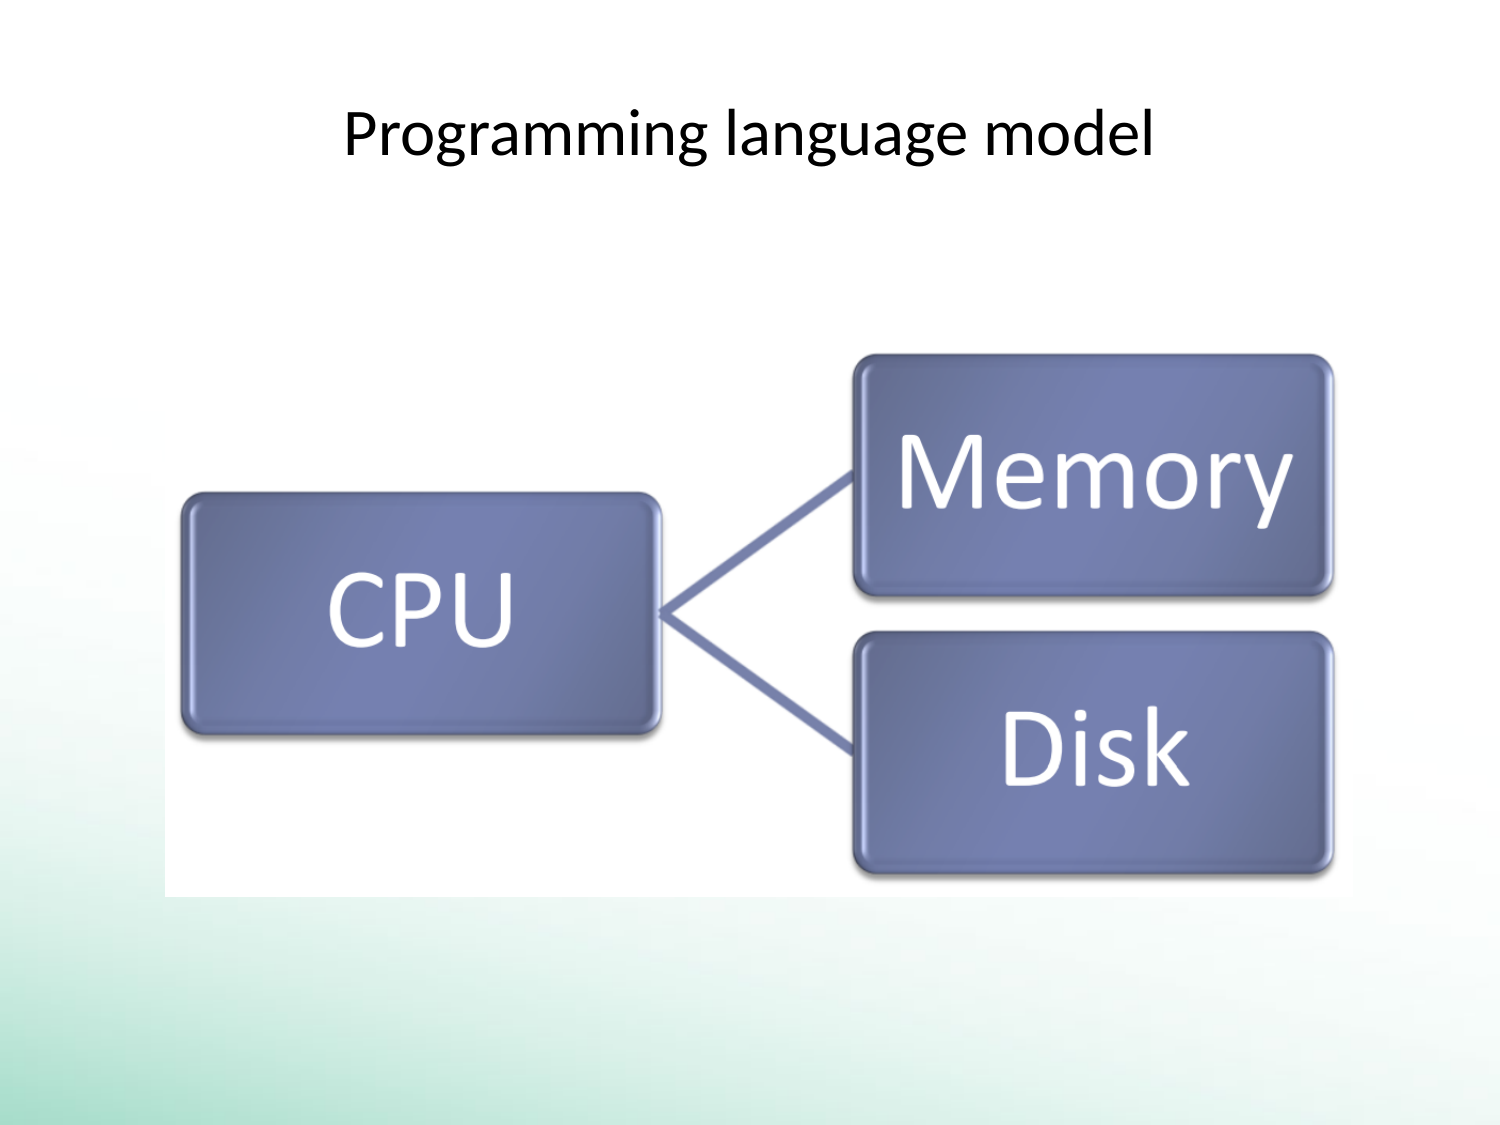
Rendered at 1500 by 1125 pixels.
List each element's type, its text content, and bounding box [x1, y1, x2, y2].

title Programming language model [75, 45, 1425, 233]
picture [0, 0, 1500, 1125]
